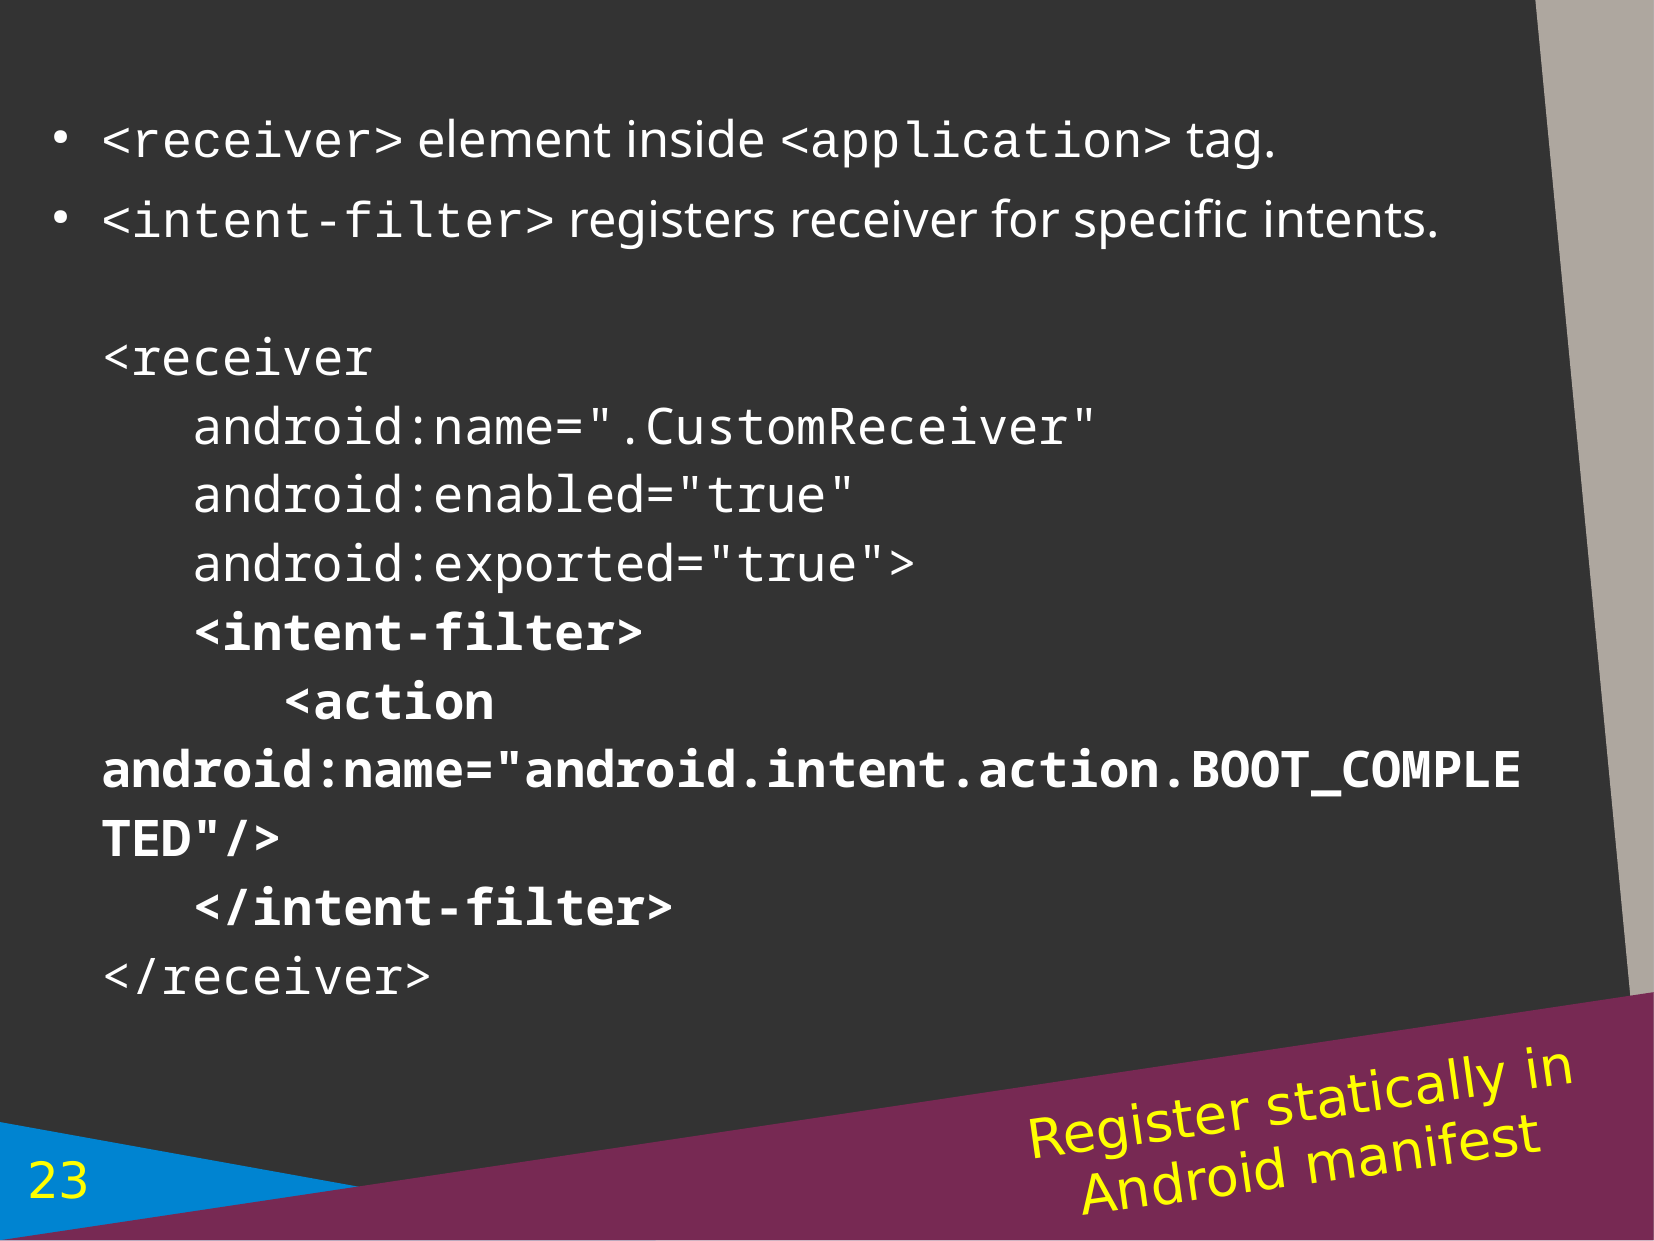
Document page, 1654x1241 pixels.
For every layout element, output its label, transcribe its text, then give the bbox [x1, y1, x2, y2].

list <receiver> element inside <application> tag. <intent-filter> registers receiver for specific intents. <receiver android:name=".CustomReceiver" android:enabled="true" android:exported="true"> <intent-filter> <action android:name="android.intent.action.BOOT_COMPLETED"/> </intent-filter> </receiver> [35, 93, 1524, 1027]
title Register statically in Android manifest [956, 995, 1654, 1241]
